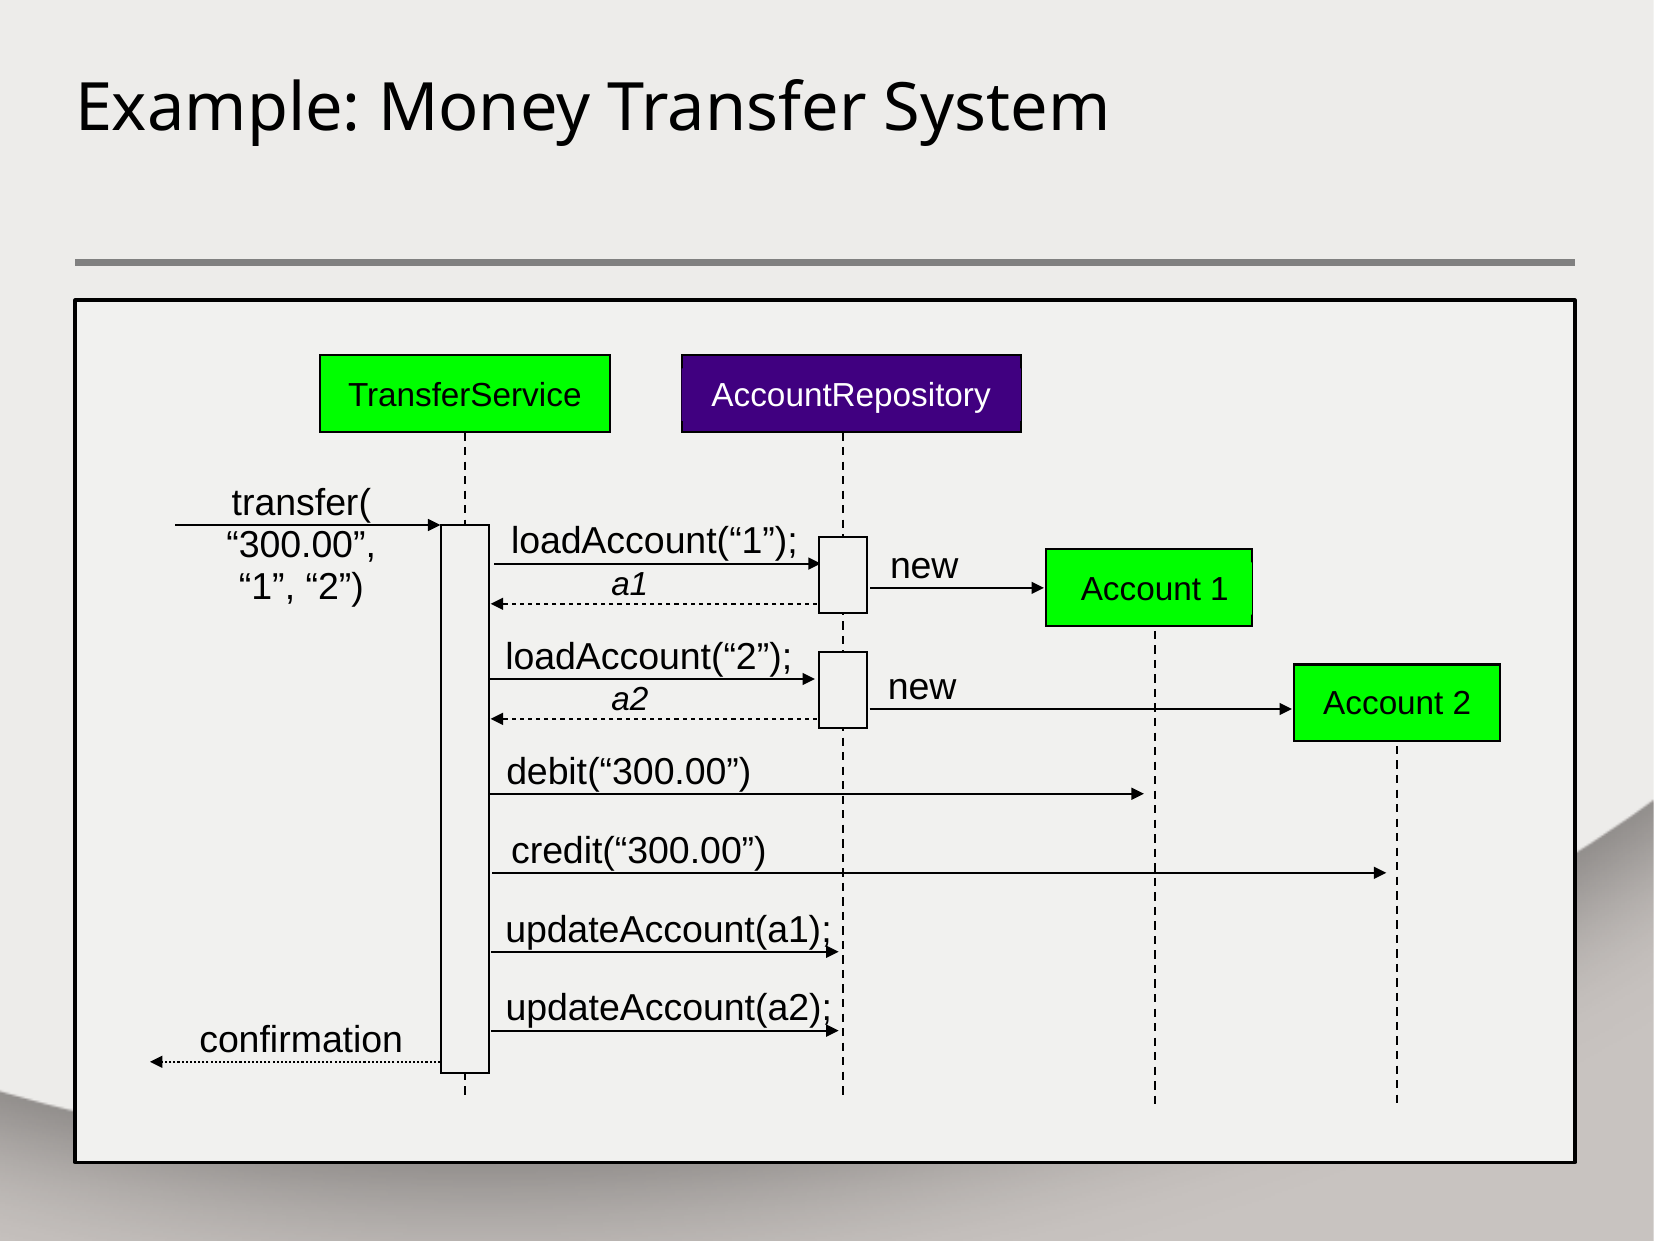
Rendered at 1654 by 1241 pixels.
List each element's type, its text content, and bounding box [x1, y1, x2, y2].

text_box a2 [596, 673, 664, 730]
picture [0, 0, 1654, 1241]
text_box transfer( “300.00”, “1”, “2”) [149, 473, 453, 616]
text_box loadAccount(“2”); [459, 627, 835, 686]
text_box AccountRepository [681, 368, 1021, 421]
text_box new [854, 536, 1055, 594]
text_box a1 [596, 558, 664, 615]
text_box new [868, 657, 1318, 716]
text_box credit(“300.00”) [464, 821, 1459, 880]
text_box debit(“300.00”) [490, 742, 1181, 800]
text_box [75, 300, 1576, 1163]
text_box Account 1 [1058, 562, 1252, 615]
text_box TransferService [319, 368, 611, 421]
text_box updateAccount(a1); [459, 900, 860, 958]
text_box updateAccount(a2); [459, 979, 860, 1037]
text_box Account 2 [1300, 677, 1495, 730]
text_box confirmation [179, 1010, 423, 1068]
title Example: Money Transfer System [75, 75, 1576, 226]
text_box loadAccount(“1”); [464, 512, 841, 570]
